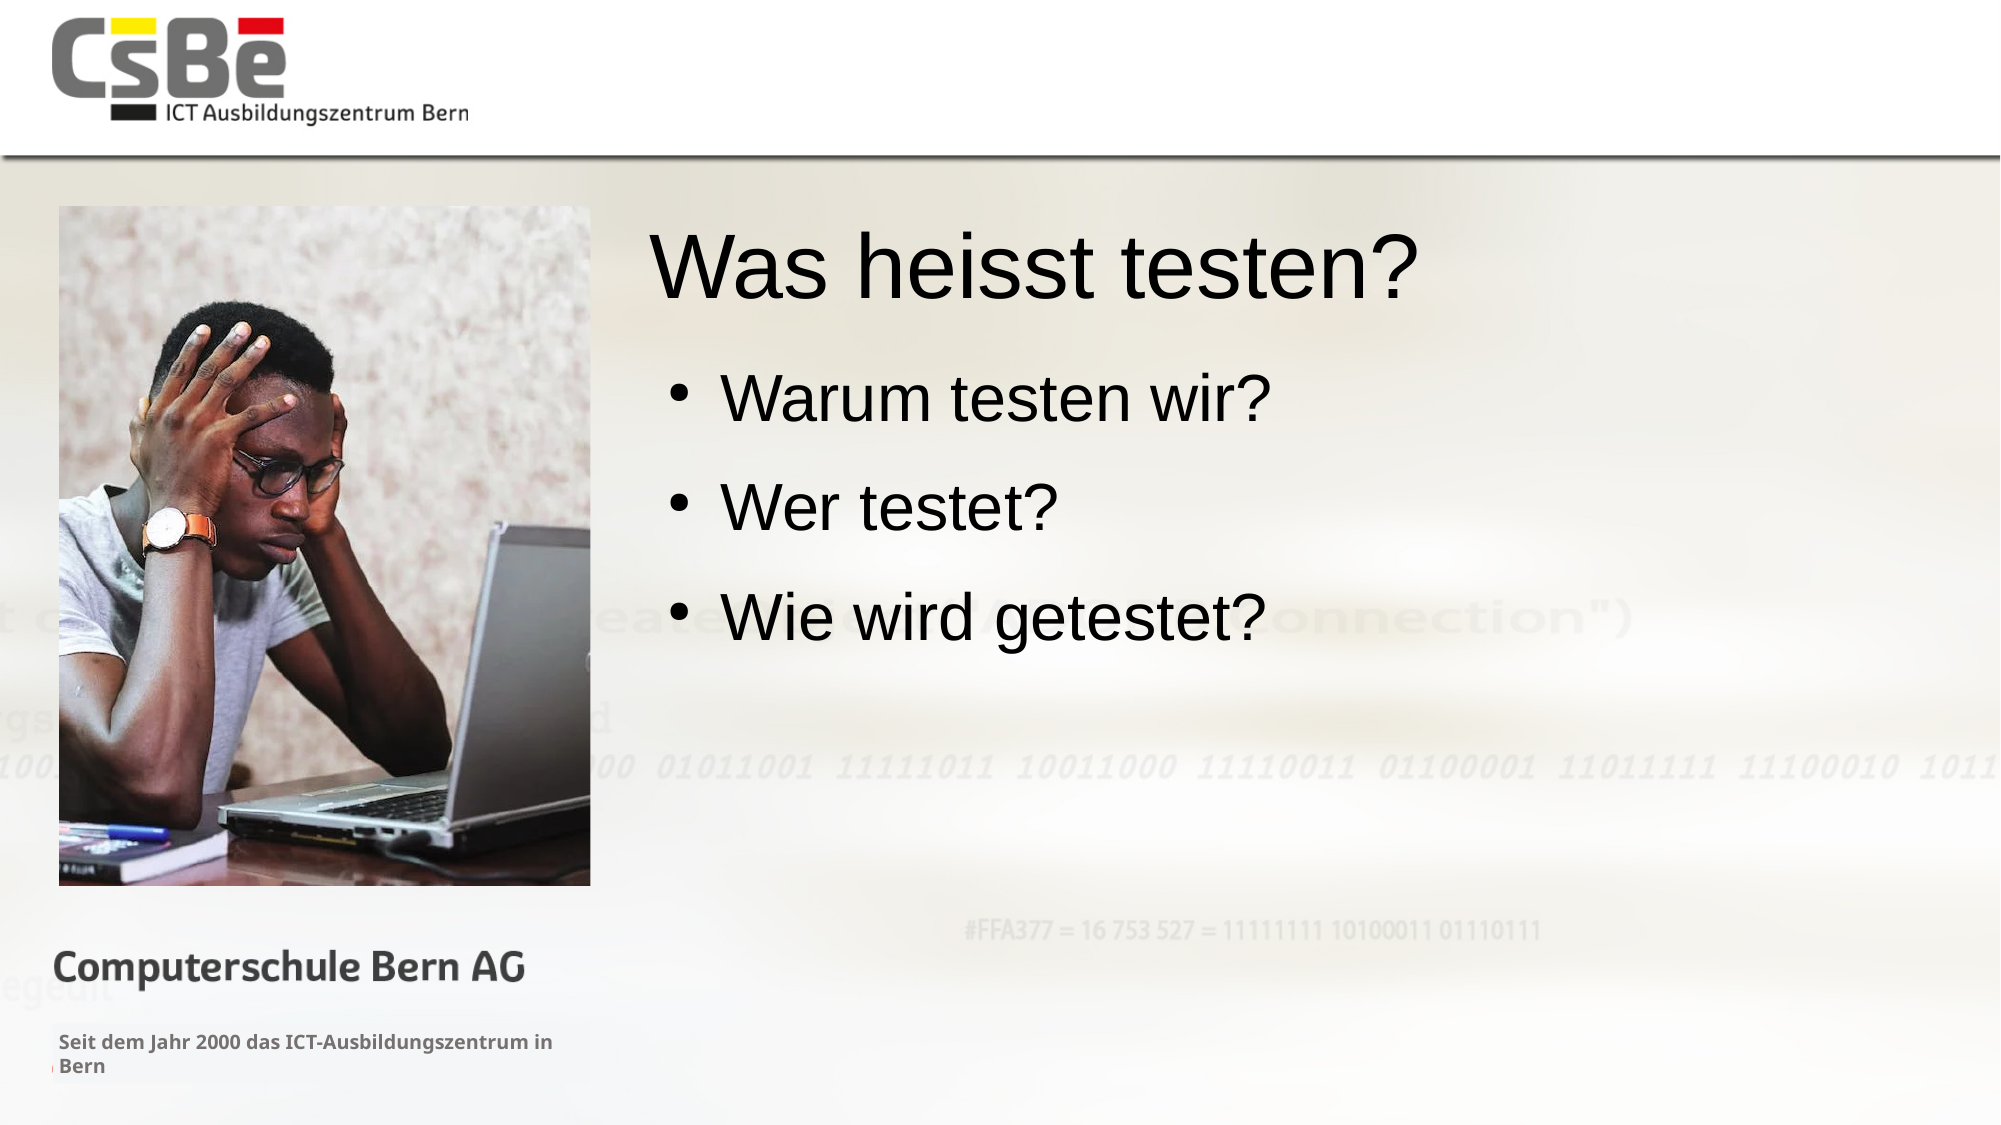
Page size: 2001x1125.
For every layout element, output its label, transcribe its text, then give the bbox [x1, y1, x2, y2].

picture [0, 0, 2001, 1125]
list Warum testen wir? Wer testet? Wie wird getestet? [649, 355, 1949, 1004]
list Was heisst testen? [649, 206, 1949, 355]
